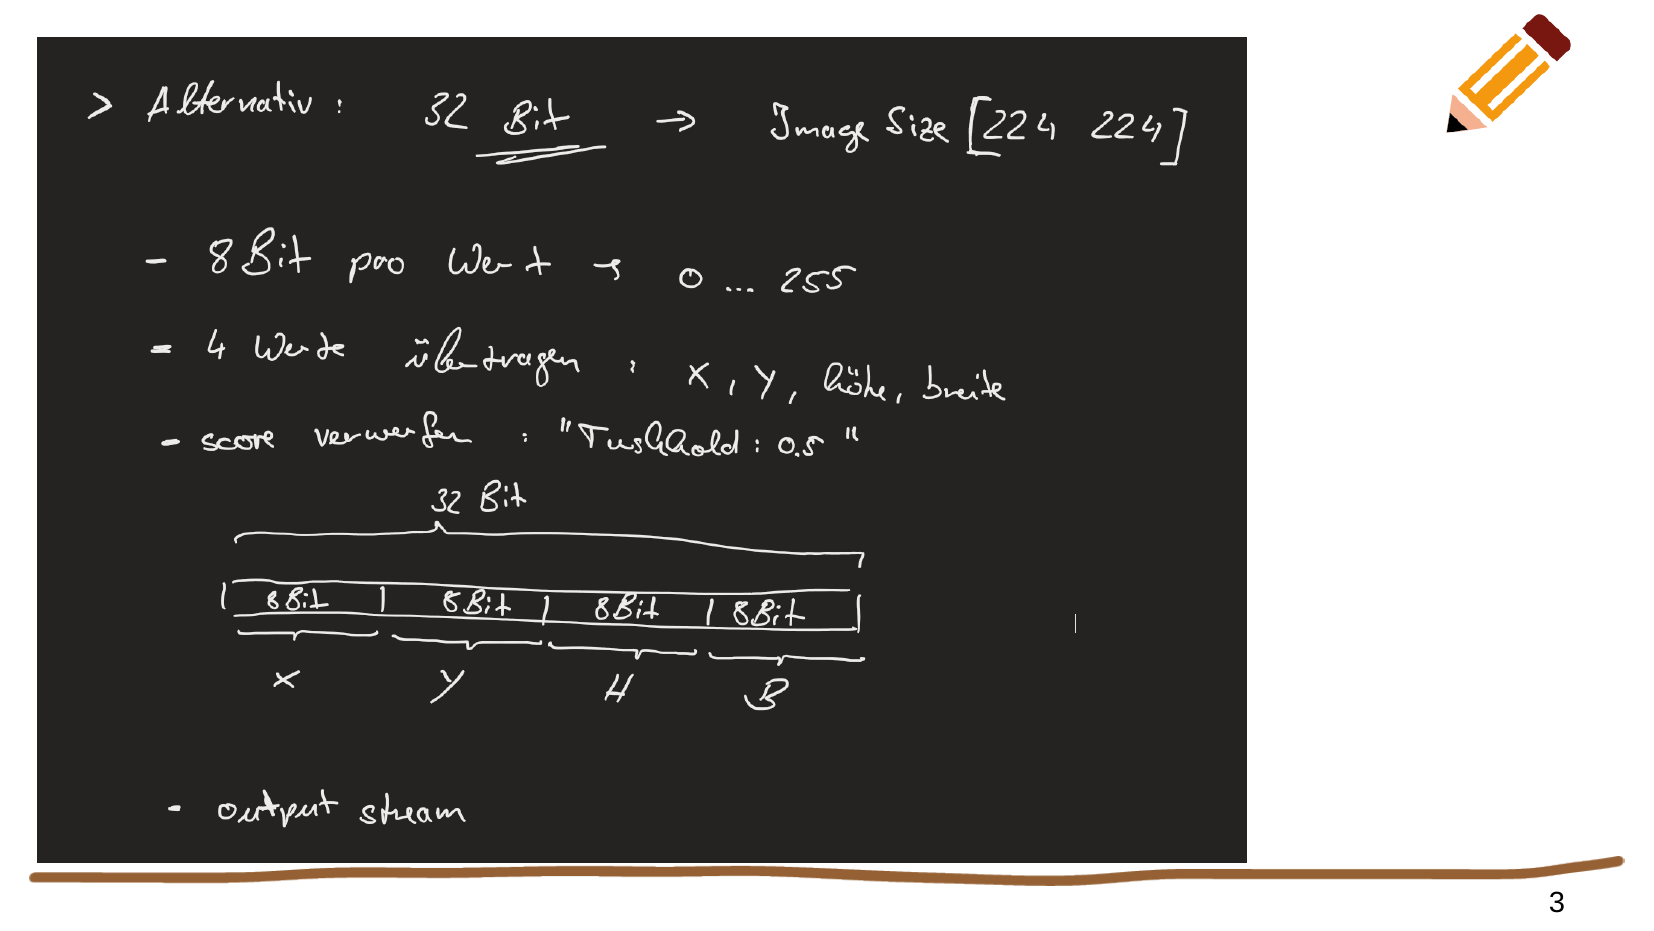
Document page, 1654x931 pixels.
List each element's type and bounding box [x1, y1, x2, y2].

picture [1446, 14, 1571, 133]
picture [29, 37, 1625, 886]
